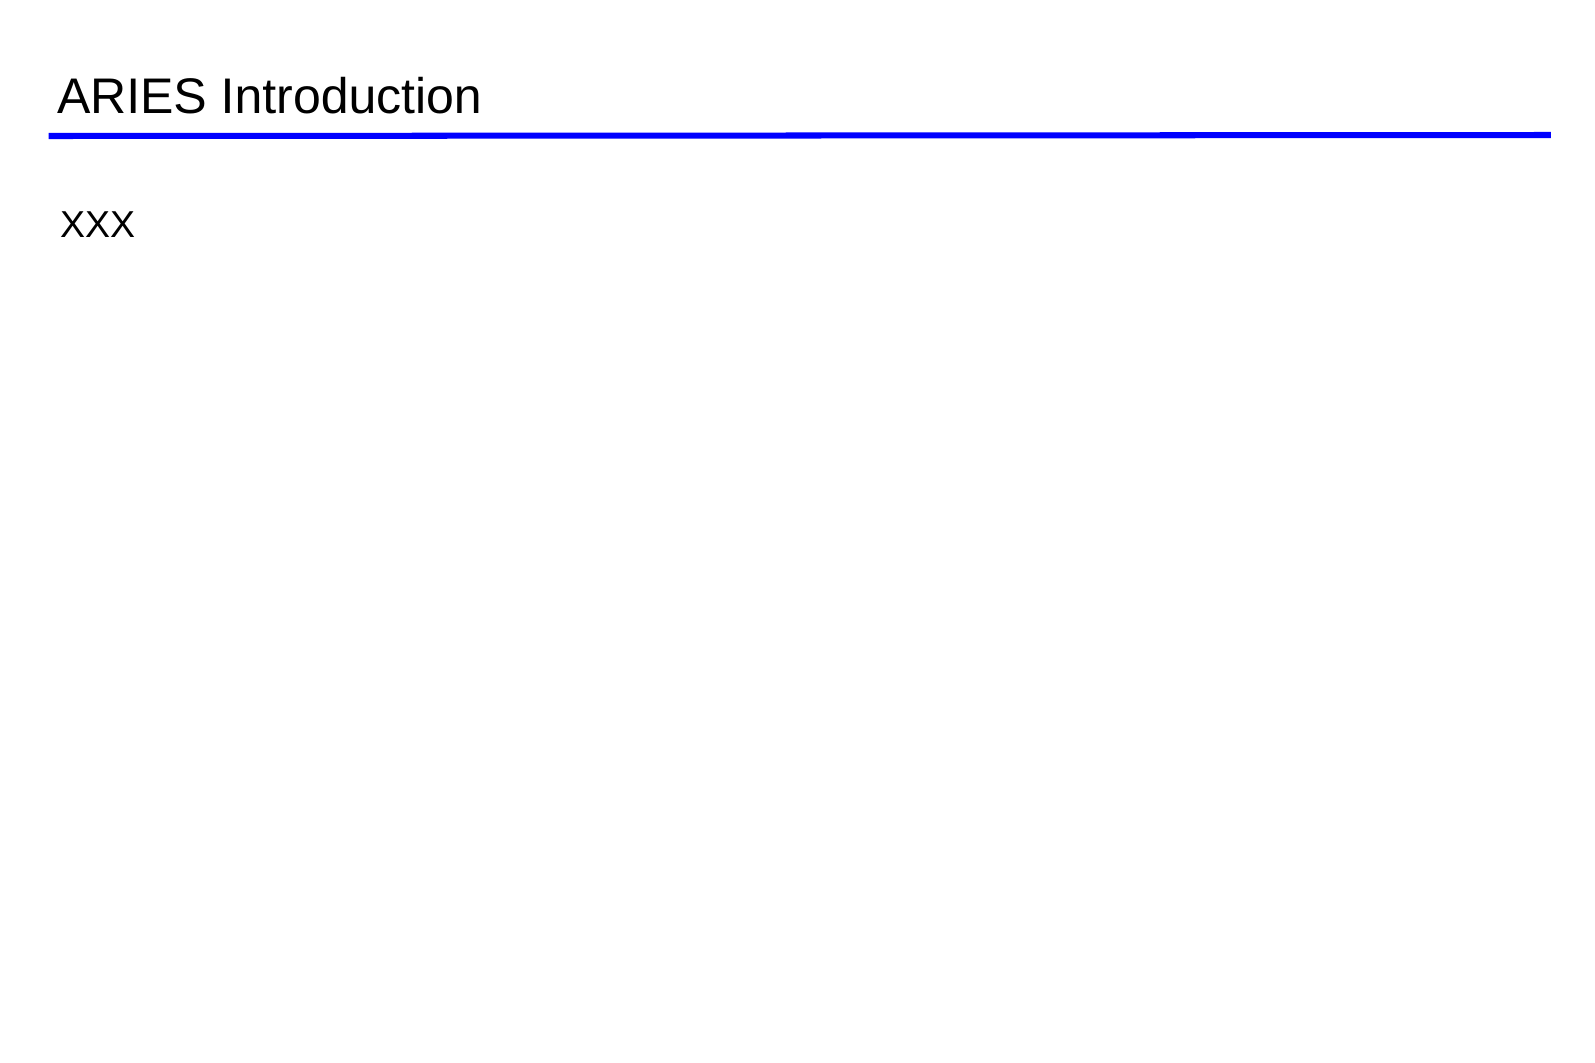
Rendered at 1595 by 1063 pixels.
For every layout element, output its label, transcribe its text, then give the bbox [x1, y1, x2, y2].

text_box ARIES Introduction [42, 60, 497, 132]
text_box XXX [45, 196, 150, 295]
